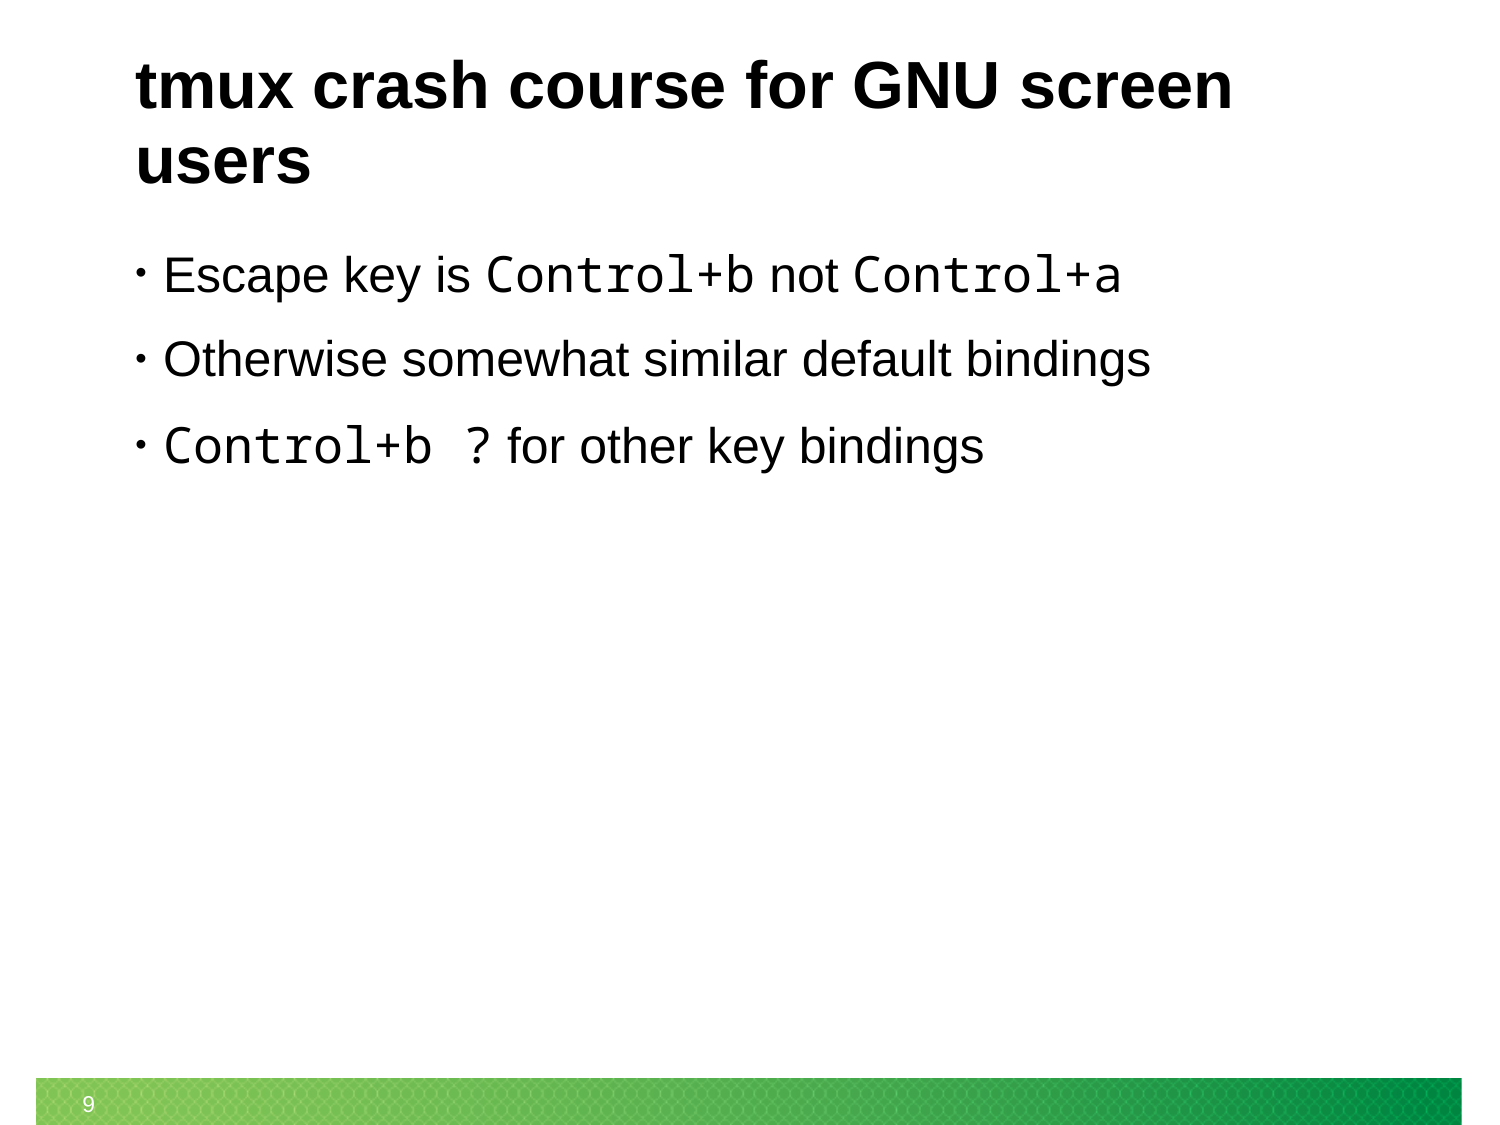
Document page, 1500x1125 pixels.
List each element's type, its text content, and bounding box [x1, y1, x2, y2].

title tmux crash course for GNU screen users [135, 41, 1372, 204]
picture [36, 1078, 1462, 1125]
list Escape key is Control+b not Control+a Otherwise somewhat similar default bindings Control+b ? for other key bindings [135, 238, 1372, 892]
